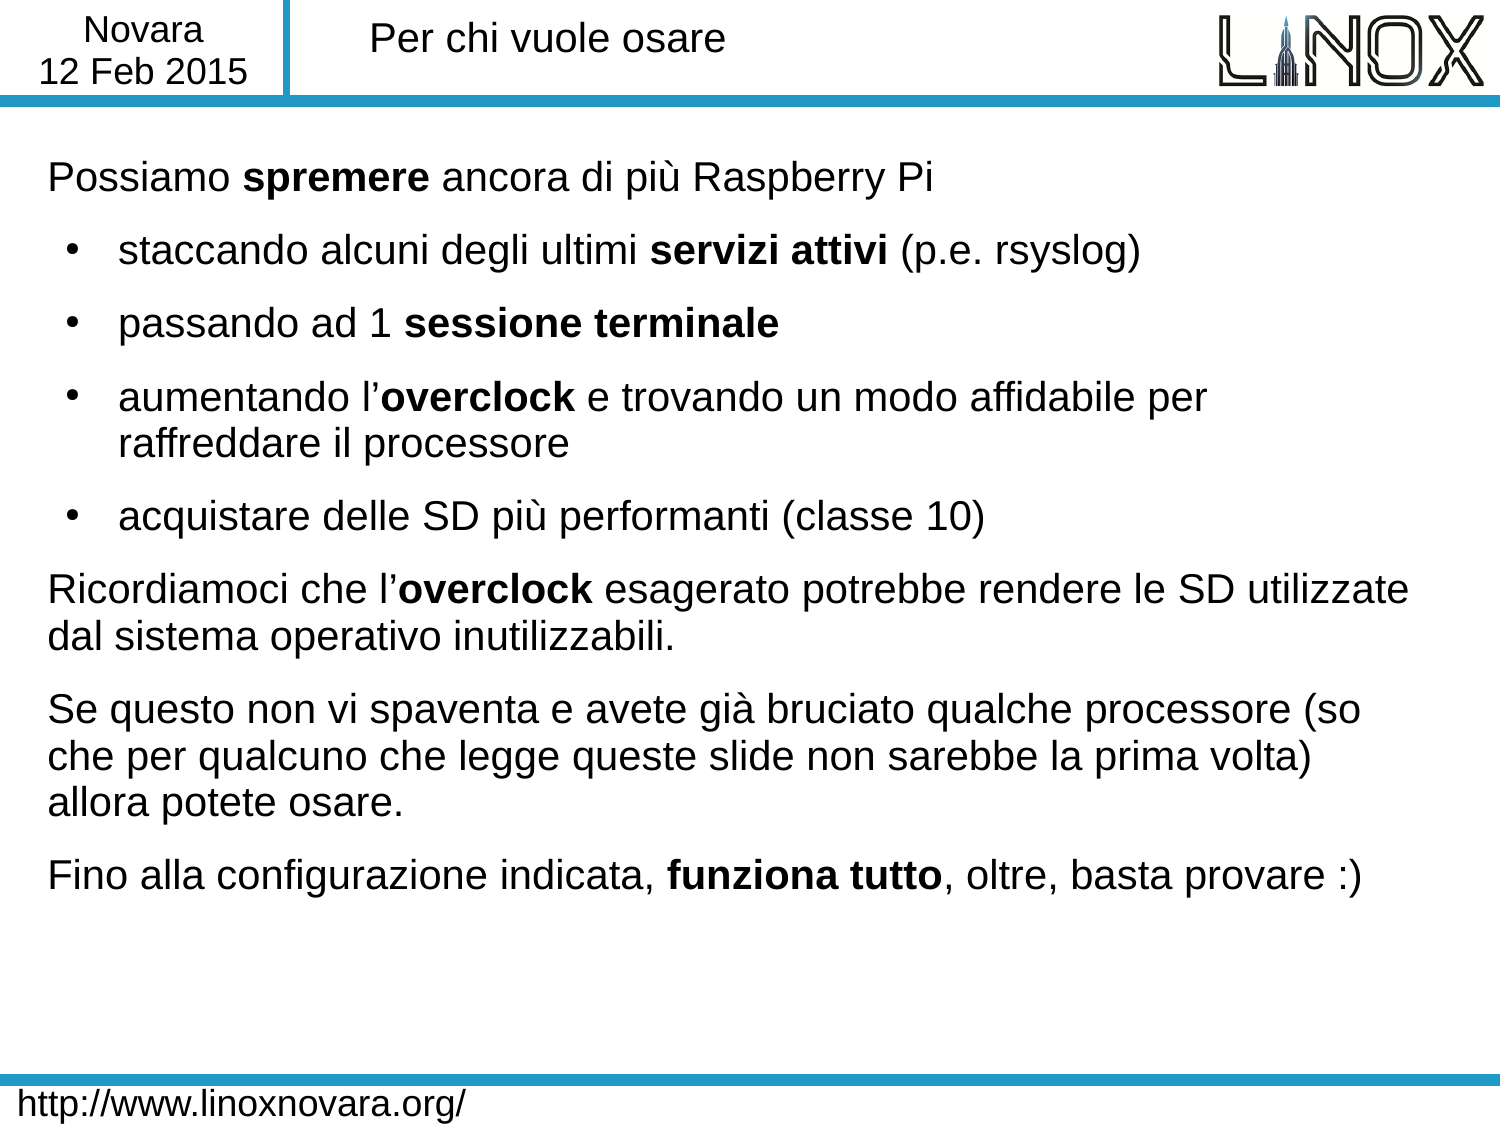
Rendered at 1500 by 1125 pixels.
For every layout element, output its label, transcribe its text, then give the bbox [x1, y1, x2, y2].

picture [0, 1074, 1500, 1086]
list Per chi vuole osare [354, 7, 1380, 83]
text_box Possiamo spremere ancora di più Raspberry Pi staccando alcuni degli ultimi servizi attivi (p.e. rsyslog) passando ad 1 sessione terminale aumentando l’overclock e trovando un modo affidabile per raffreddare il processore acquistare delle SD più performanti (classe 10) Ricordiamoci che l’overclock esagerato potrebbe rendere le SD utilizzate dal sistema operativo inutilizzabili. Se questo non vi spaventa e avete già bruciato qualche processore (so che per qualcuno che legge queste slide non sarebbe la prima volta) allora potete osare. Fino alla configurazione indicata, funziona tutto, oltre, basta provare :) [47, 153, 1418, 945]
picture [0, 0, 1500, 107]
